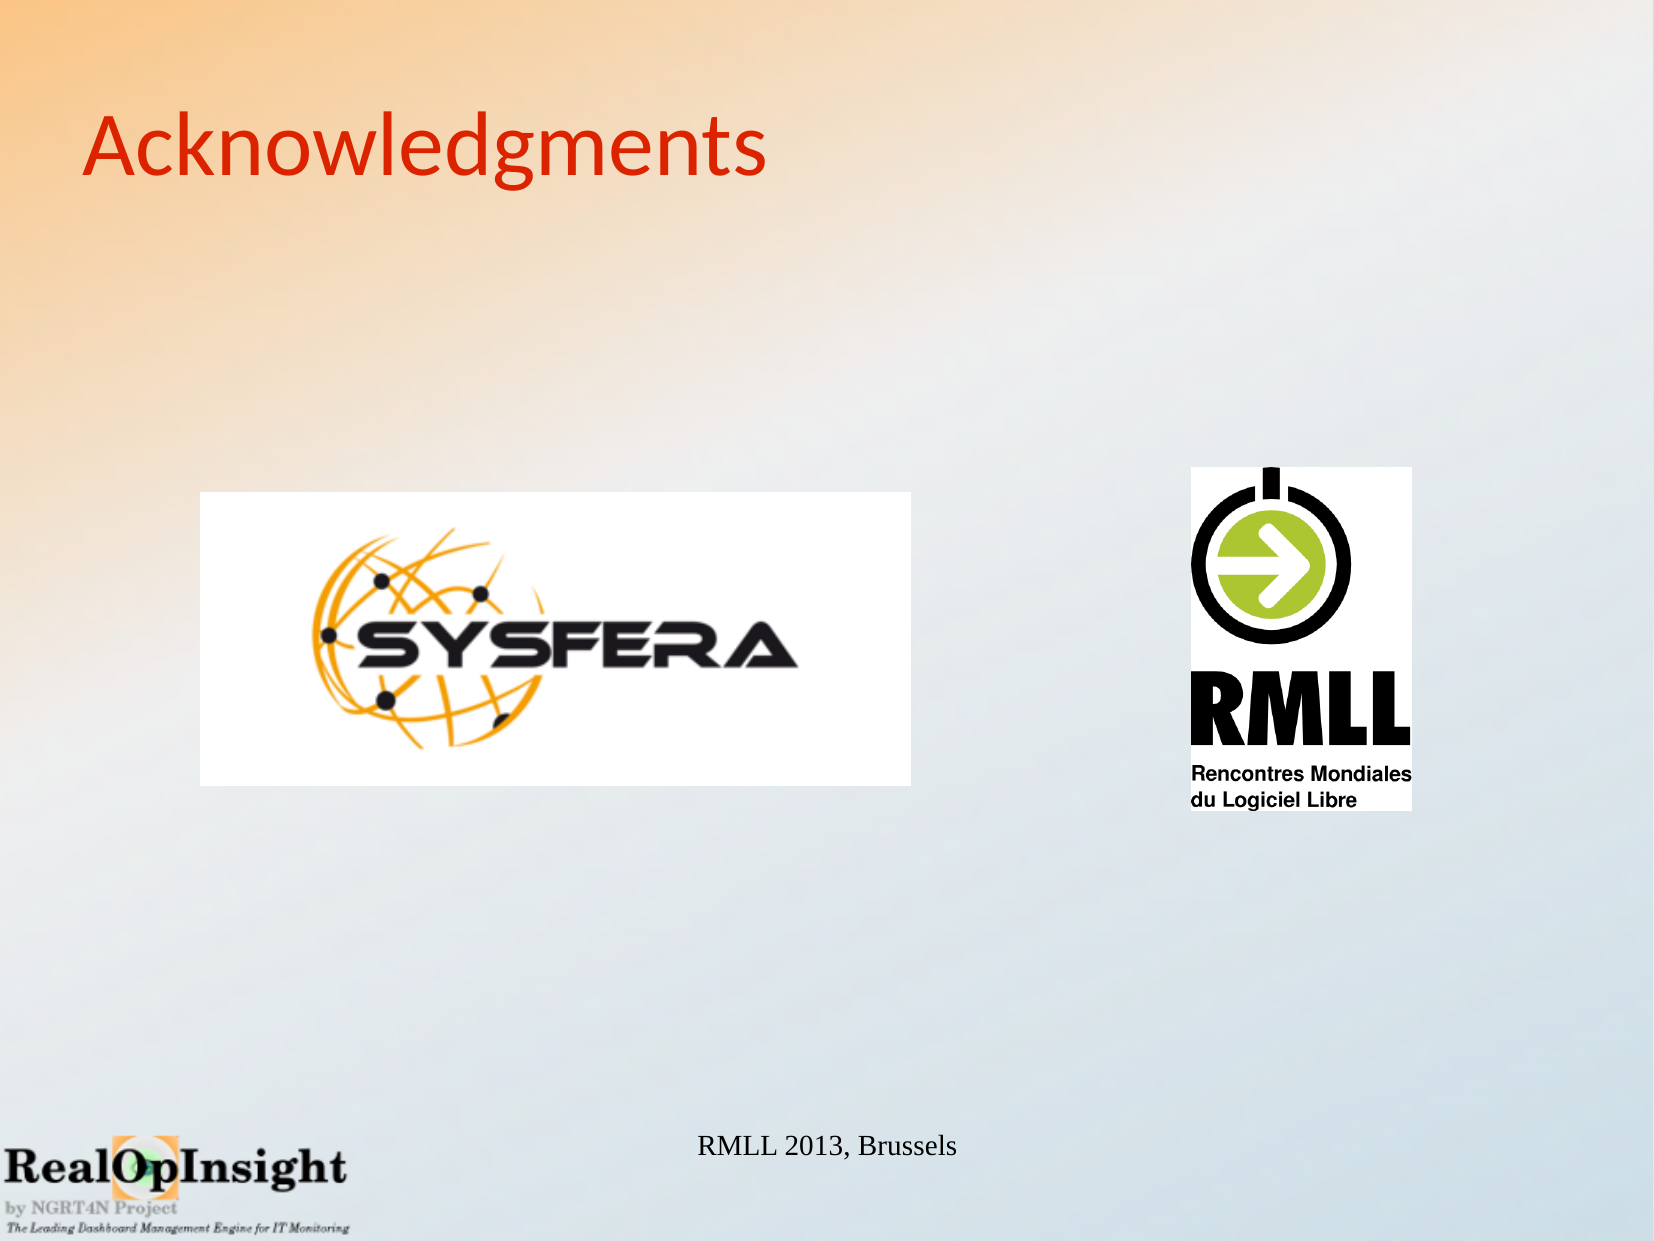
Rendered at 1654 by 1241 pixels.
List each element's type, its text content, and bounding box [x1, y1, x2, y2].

picture [0, 0, 1654, 1241]
title Acknowledgments [82, 49, 1548, 257]
